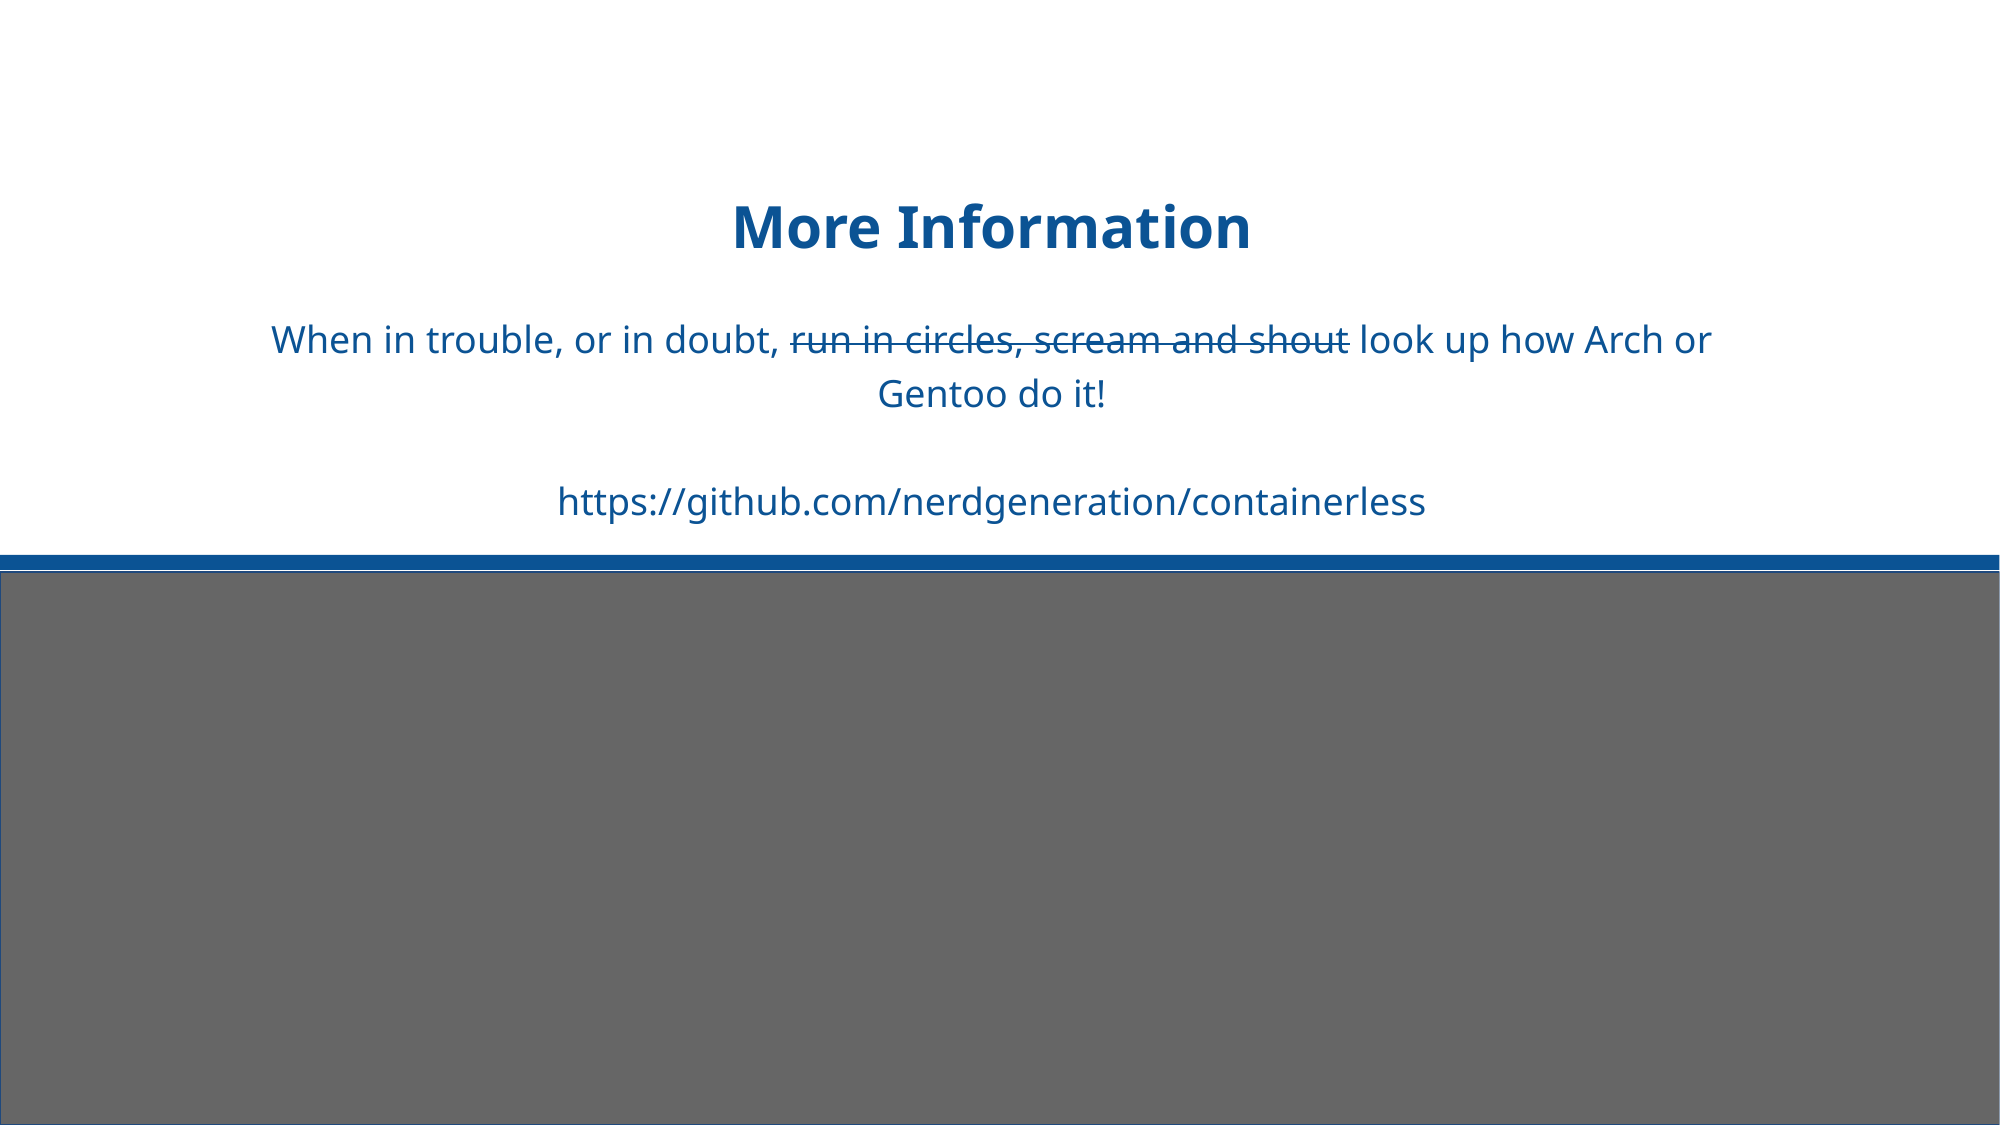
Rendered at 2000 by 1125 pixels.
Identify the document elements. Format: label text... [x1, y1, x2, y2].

text_box [0, 571, 2000, 1125]
text_box When in trouble, or in doubt, run in circles, scream and shout look up how Arch or Gentoo do it! https://github.com/nerdgeneration/containerless [193, 299, 1791, 487]
text_box More Information [624, 182, 1360, 269]
